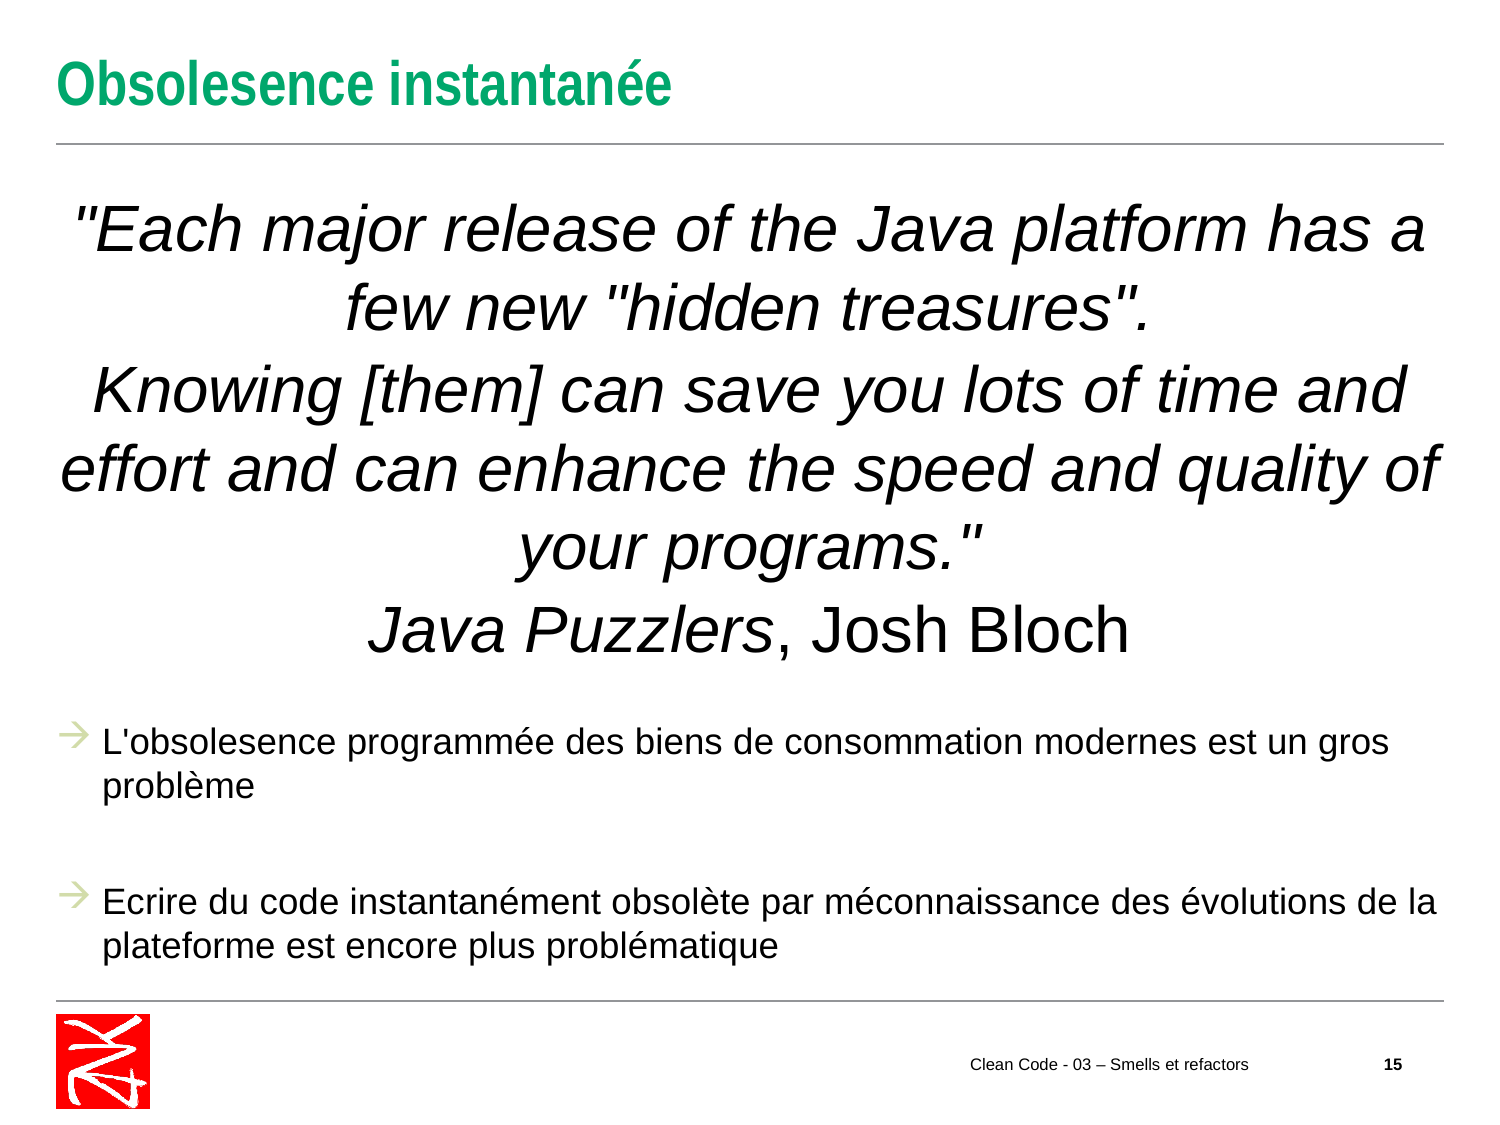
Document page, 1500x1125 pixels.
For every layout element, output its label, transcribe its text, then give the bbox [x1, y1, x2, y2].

list "Each major release of the Java platform has a few new "hidden treasures". Knowing [them] can save you lots of time and effort and can enhance the speed and quality of your programs." Java Puzzlers, Josh Bloch L'obsolesence programmée des biens de consommation modernes est un gros problème Ecrire du code instantanément obsolète par méconnaissance des évolutions de la plateforme est encore plus problématique [56, 186, 1444, 972]
slide_number <number> [1372, 1049, 1403, 1079]
picture [55, 1014, 151, 1109]
title Obsolesence instantanée [56, 18, 1444, 142]
footer Clean Code - 03 – Smells et refactors [919, 1049, 1250, 1079]
